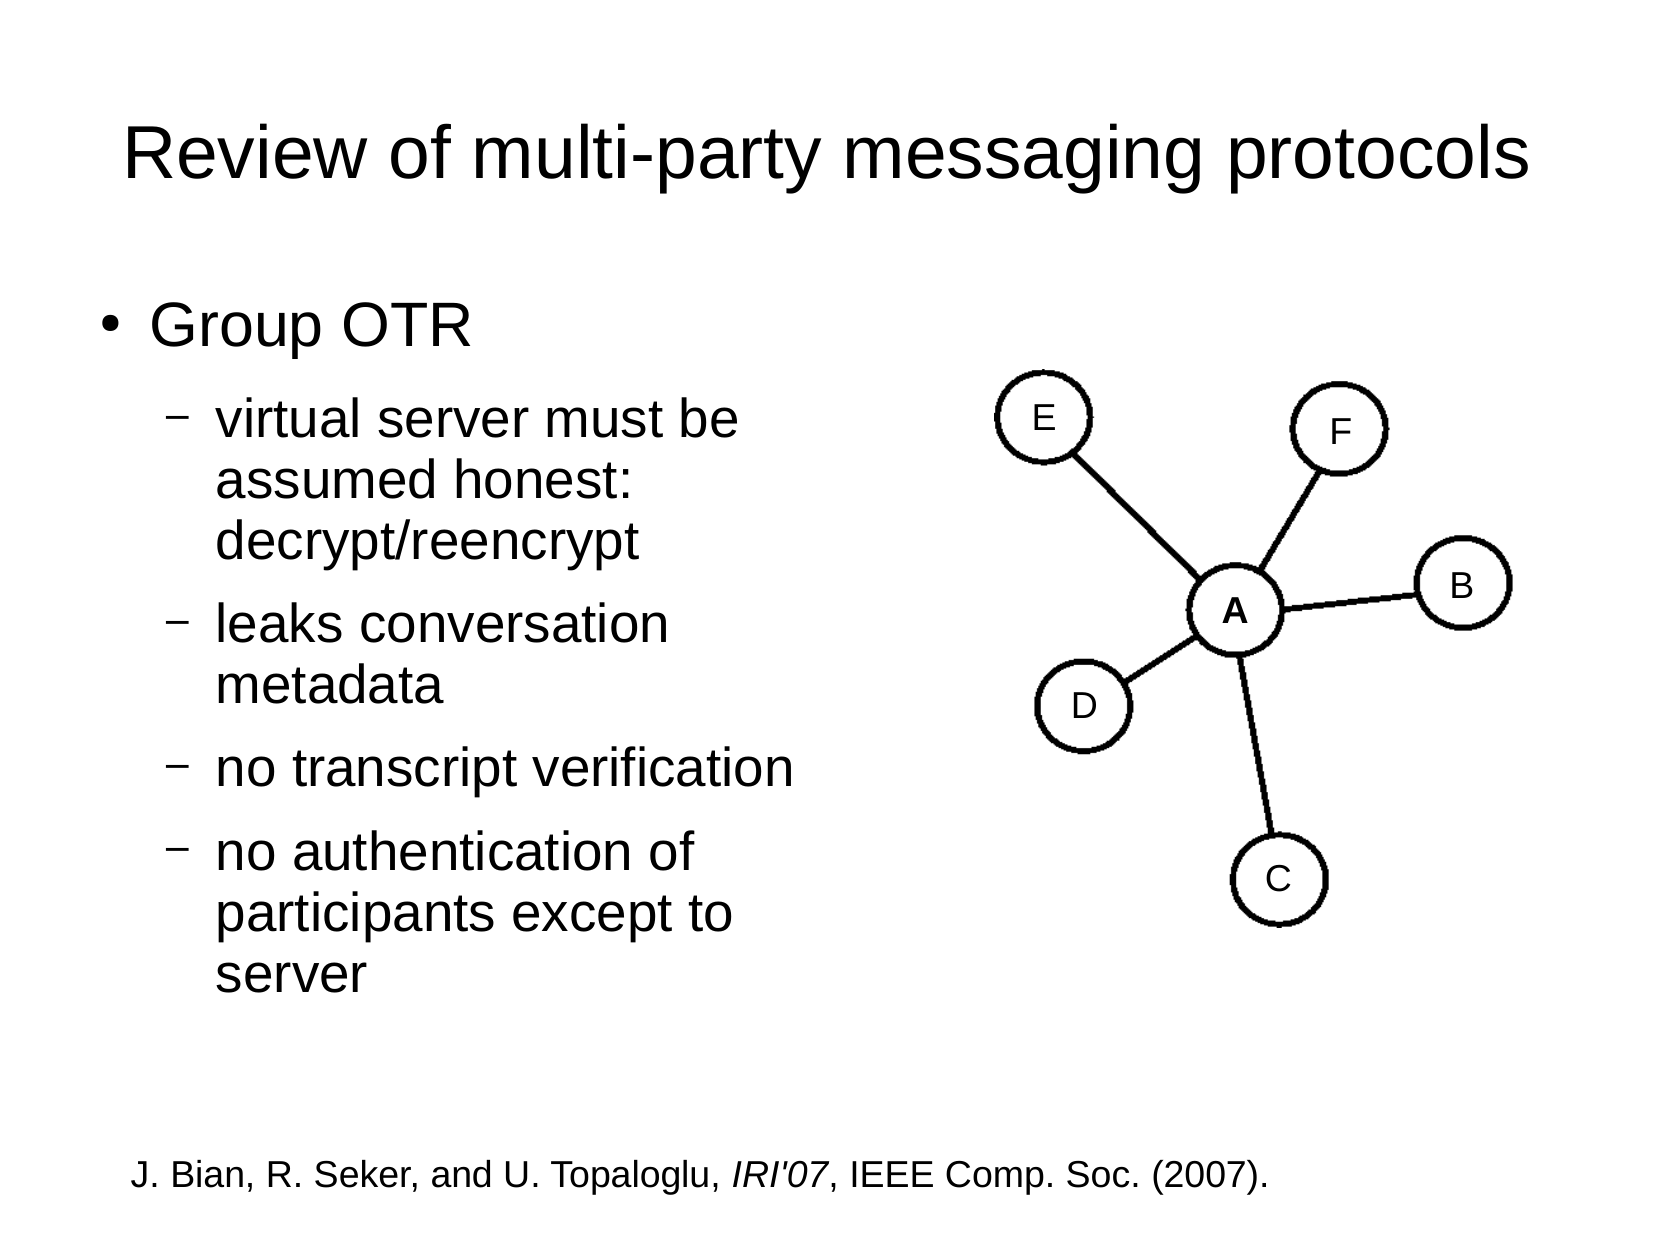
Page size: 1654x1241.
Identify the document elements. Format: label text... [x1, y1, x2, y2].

text_box B [1434, 557, 1490, 615]
picture [994, 369, 1514, 928]
text_box J. Bian, R. Seker, and U. Topaloglu, IRI'07, IEEE Comp. Soc. (2007). [115, 1146, 1285, 1204]
text_box A [1206, 581, 1264, 639]
text_box C [1250, 850, 1307, 907]
list Group OTR virtual server must be assumed honest: decrypt/reencrypt leaks conversation metadata no transcript verification no authentication of participants except to server [82, 290, 888, 1010]
text_box E [1016, 389, 1072, 447]
title Review of multi-party messaging protocols [82, 49, 1571, 257]
text_box F [1314, 402, 1368, 460]
text_box D [1056, 677, 1113, 735]
